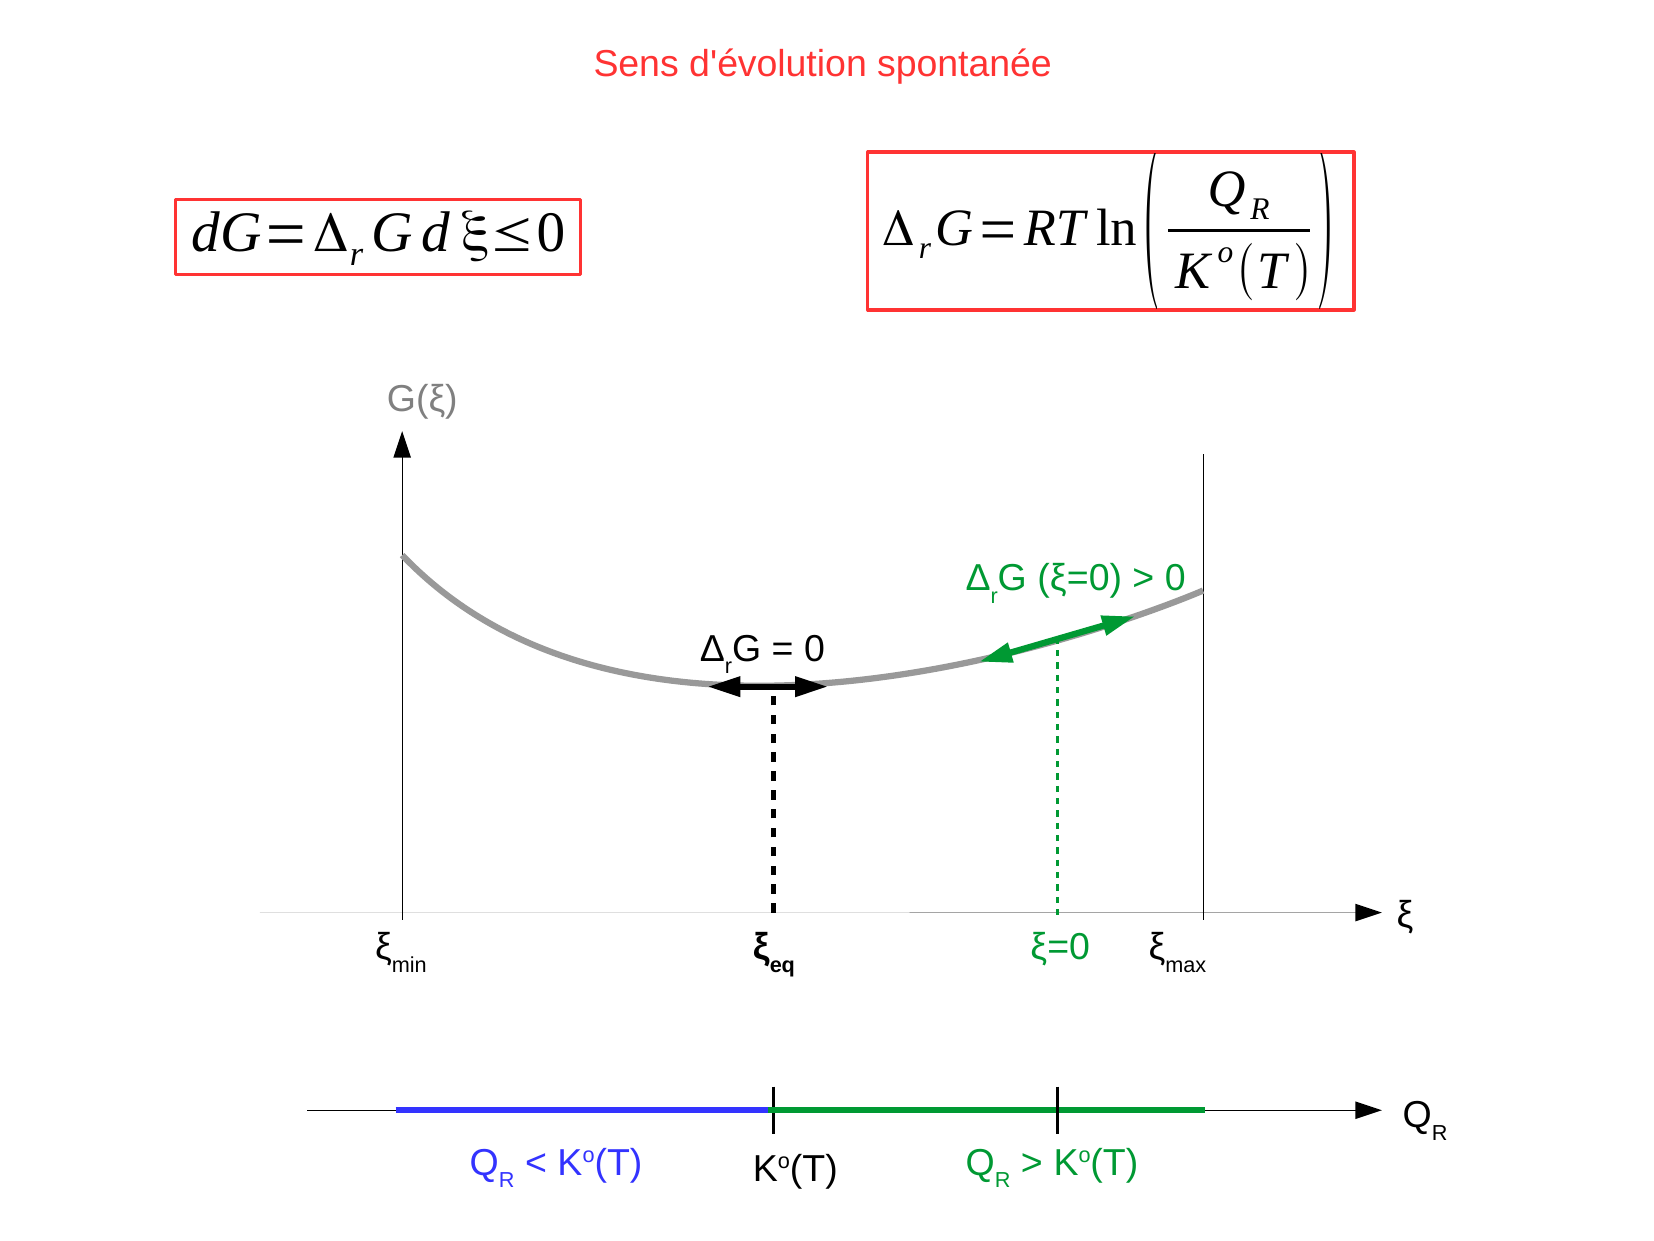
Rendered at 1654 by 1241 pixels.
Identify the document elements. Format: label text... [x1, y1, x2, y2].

text_box QR < Ko(T) [454, 1133, 674, 1200]
chart [869, 153, 1353, 309]
text_box ξeq [738, 918, 815, 999]
text_box ξ=0 [1015, 918, 1111, 999]
text_box ξmax [1133, 918, 1268, 999]
text_box ξmin [360, 918, 455, 999]
text_box Sens d'évolution spontanée [578, 35, 1081, 95]
text_box G(ξ) [372, 369, 491, 427]
text_box QR > Ko(T) [950, 1133, 1235, 1200]
chart [177, 200, 579, 273]
text_box QR [1387, 1086, 1530, 1153]
text_box ΔrG = 0 [685, 620, 863, 682]
text_box ξ [1381, 885, 1441, 943]
text_box ΔrG (ξ=0) > 0 [950, 549, 1211, 616]
text_box Ko(T) [738, 1139, 857, 1197]
